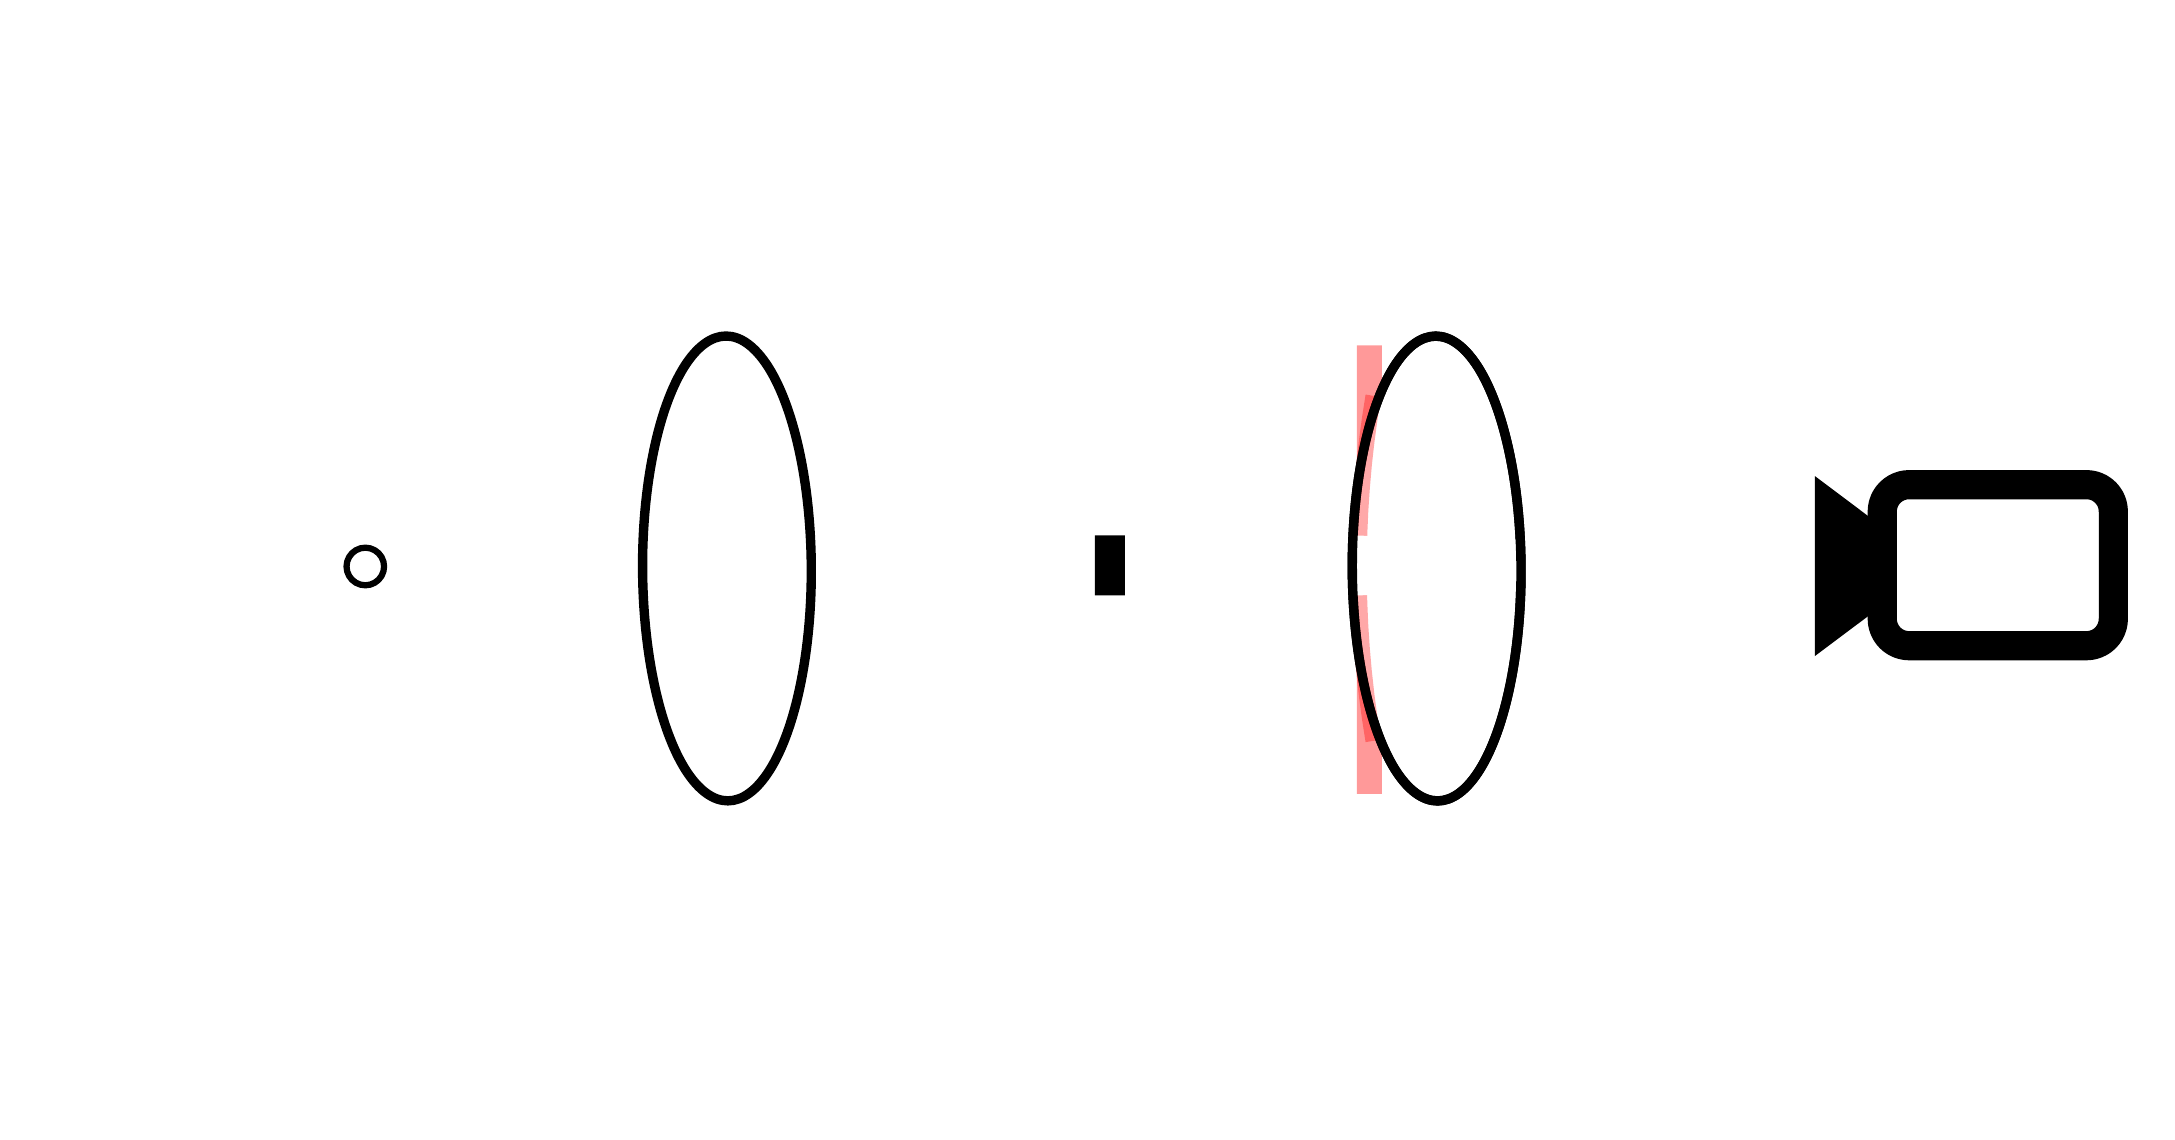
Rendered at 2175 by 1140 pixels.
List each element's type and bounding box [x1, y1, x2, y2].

text_box [1814, 476, 1875, 657]
text_box [642, 0, 1747, 1140]
text_box [1882, 484, 2114, 646]
